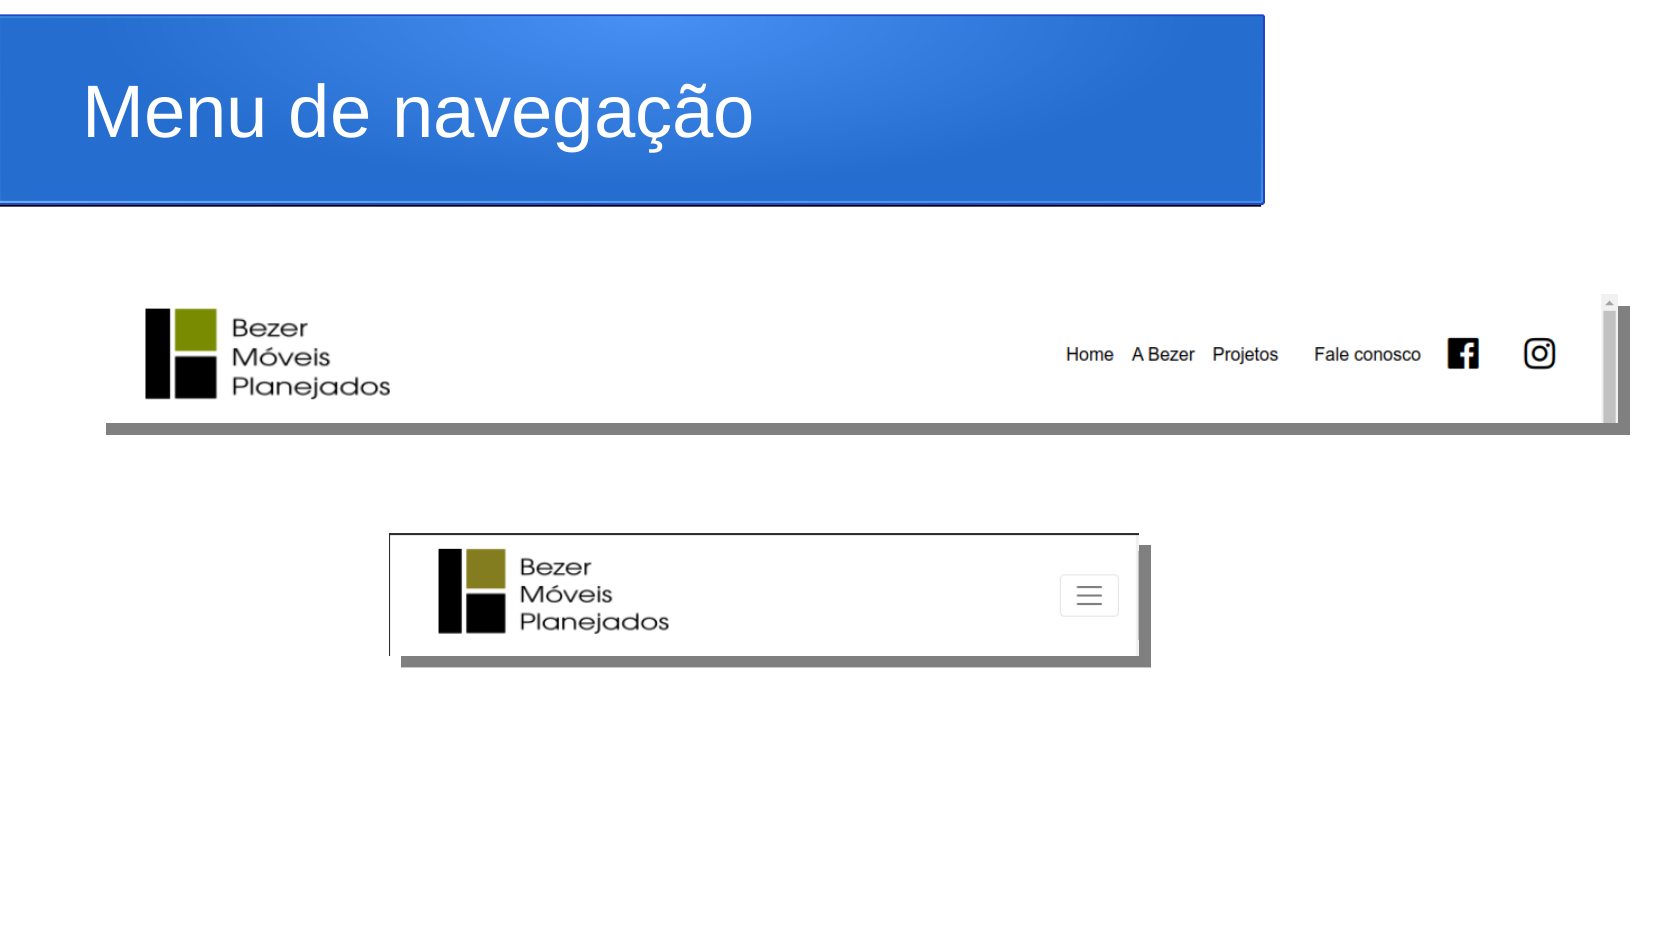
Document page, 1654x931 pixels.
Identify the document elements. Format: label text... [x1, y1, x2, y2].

picture [389, 533, 1139, 657]
title Menu de navegação [82, 35, 1235, 189]
picture [94, 294, 1618, 423]
